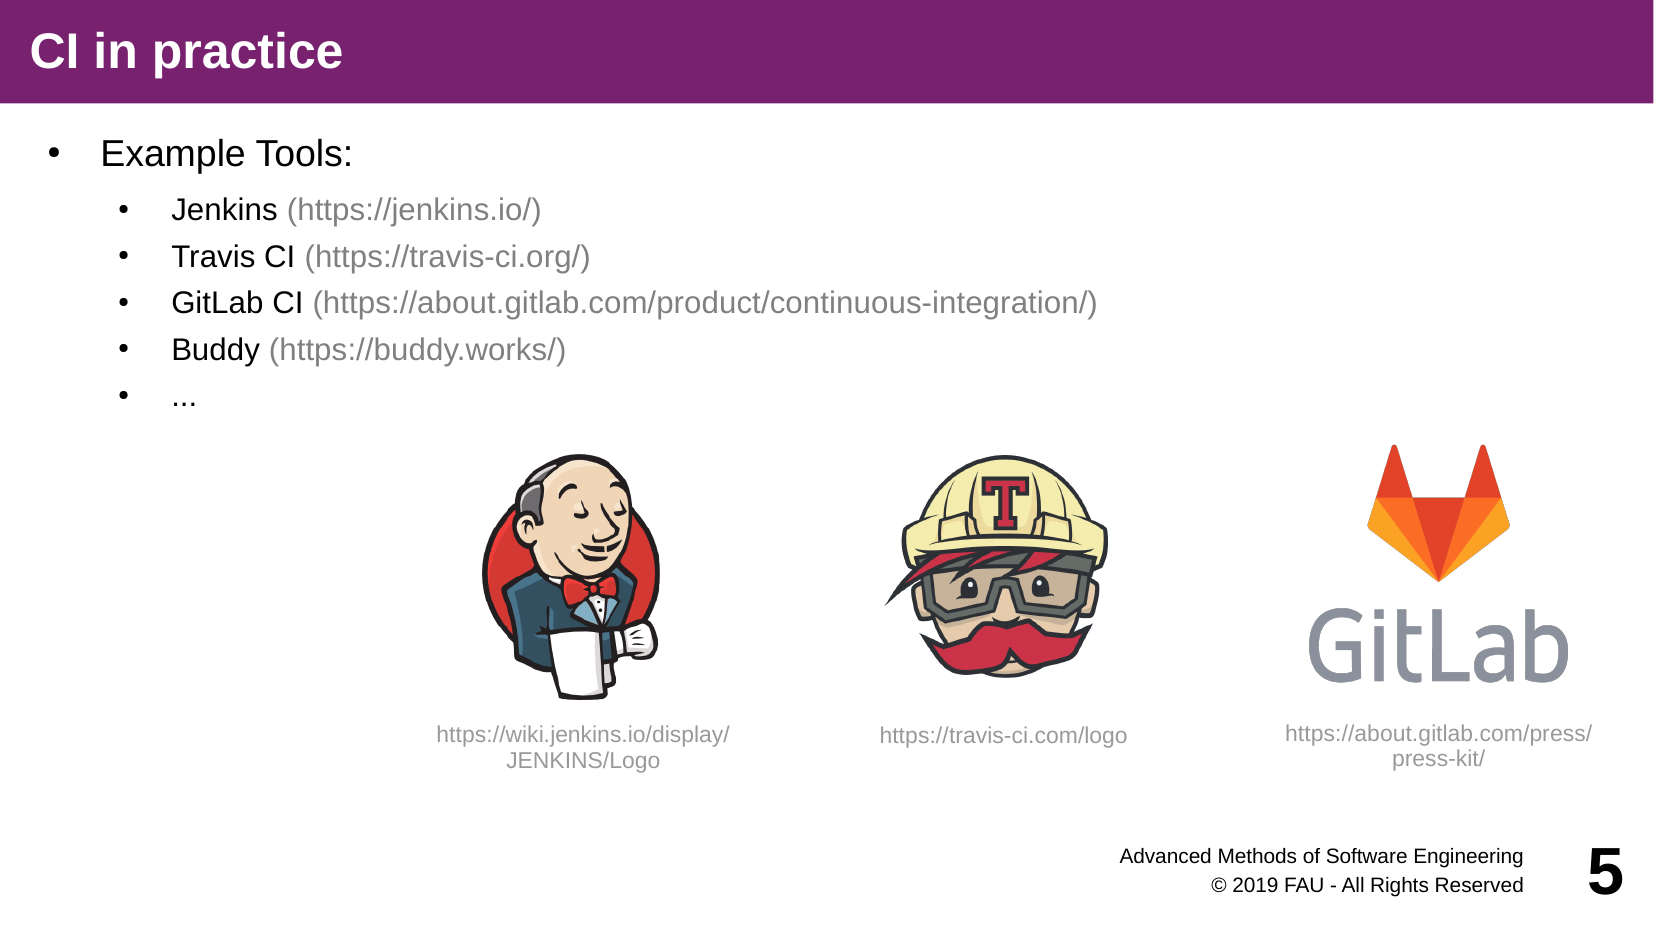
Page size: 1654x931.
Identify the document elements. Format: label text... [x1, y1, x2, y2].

text_box https://travis-ci.com/logo [822, 711, 1185, 761]
picture [884, 455, 1108, 678]
title CI in practice [0, 0, 1654, 104]
picture [482, 454, 660, 700]
list Example Tools: Jenkins (https://jenkins.io/) Travis CI (https://travis-ci.org/) GitLab CI (https://about.gitlab.com/product/continuous-integration/) Buddy (https://buddy.works/) ... [29, 132, 1625, 813]
picture [1257, 390, 1620, 708]
text_box https://wiki.jenkins.io/display/JENKINS/Logo [402, 710, 765, 786]
text_box https://about.gitlab.com/press/press-kit/ [1257, 708, 1620, 784]
